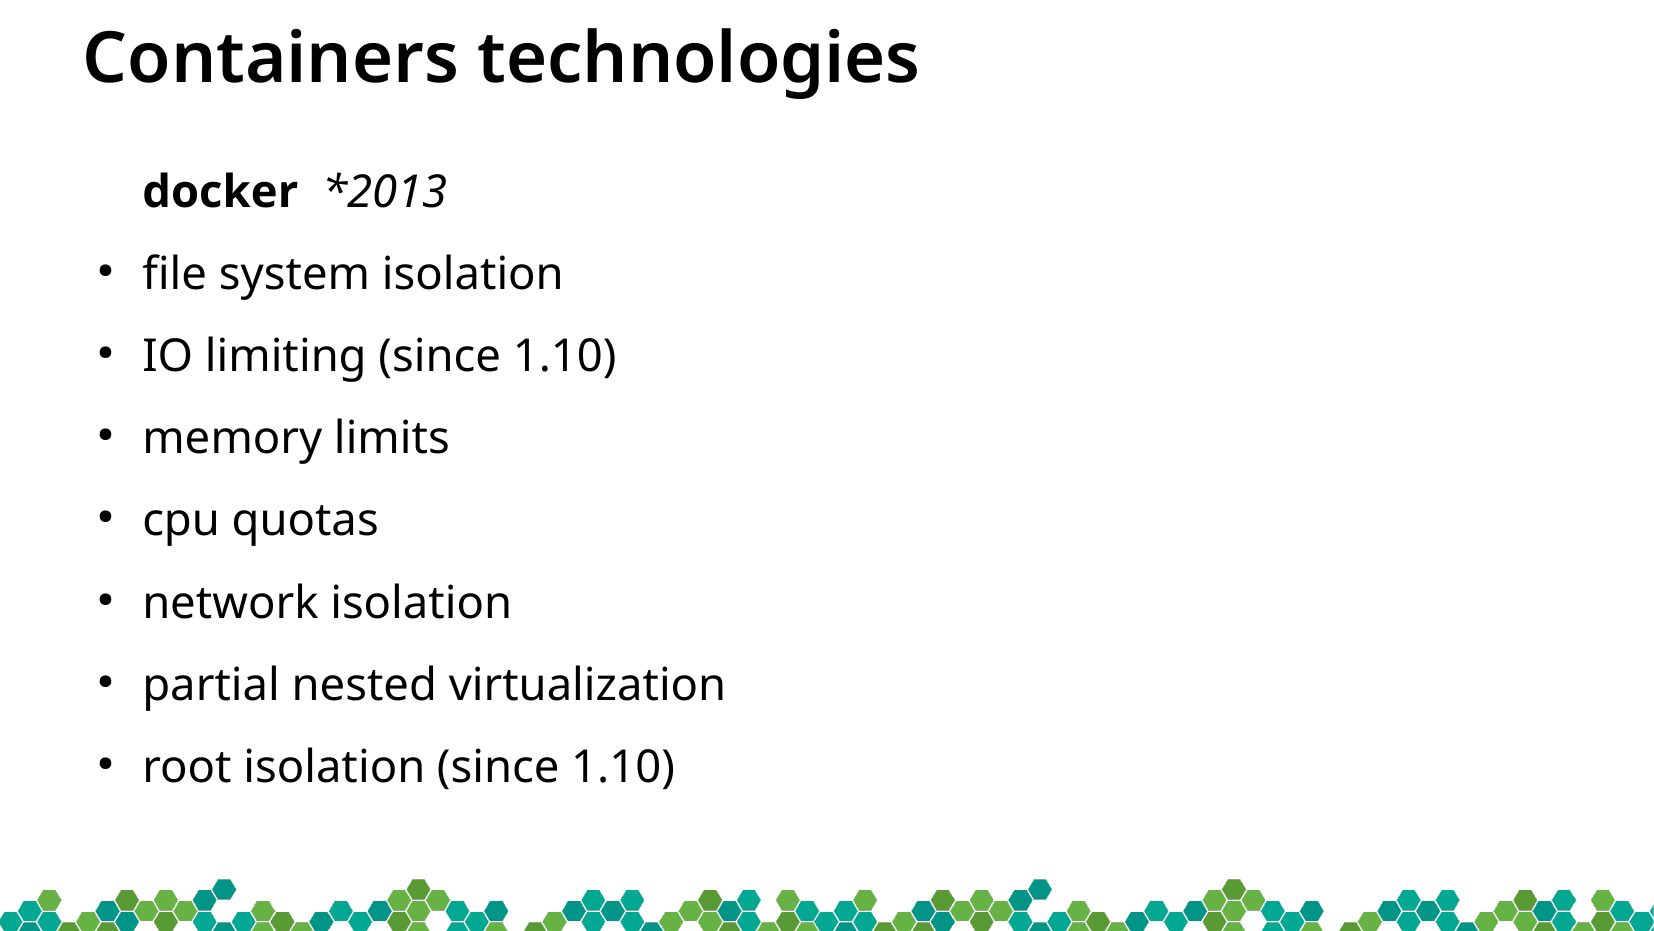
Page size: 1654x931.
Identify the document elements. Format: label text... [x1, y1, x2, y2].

picture [0, 871, 1654, 931]
title Containers technologies [82, 14, 1571, 158]
list docker *2013 file system isolation IO limiting (since 1.10) memory limits cpu quotas network isolation partial nested virtualization root isolation (since 1.10) [82, 158, 1571, 796]
